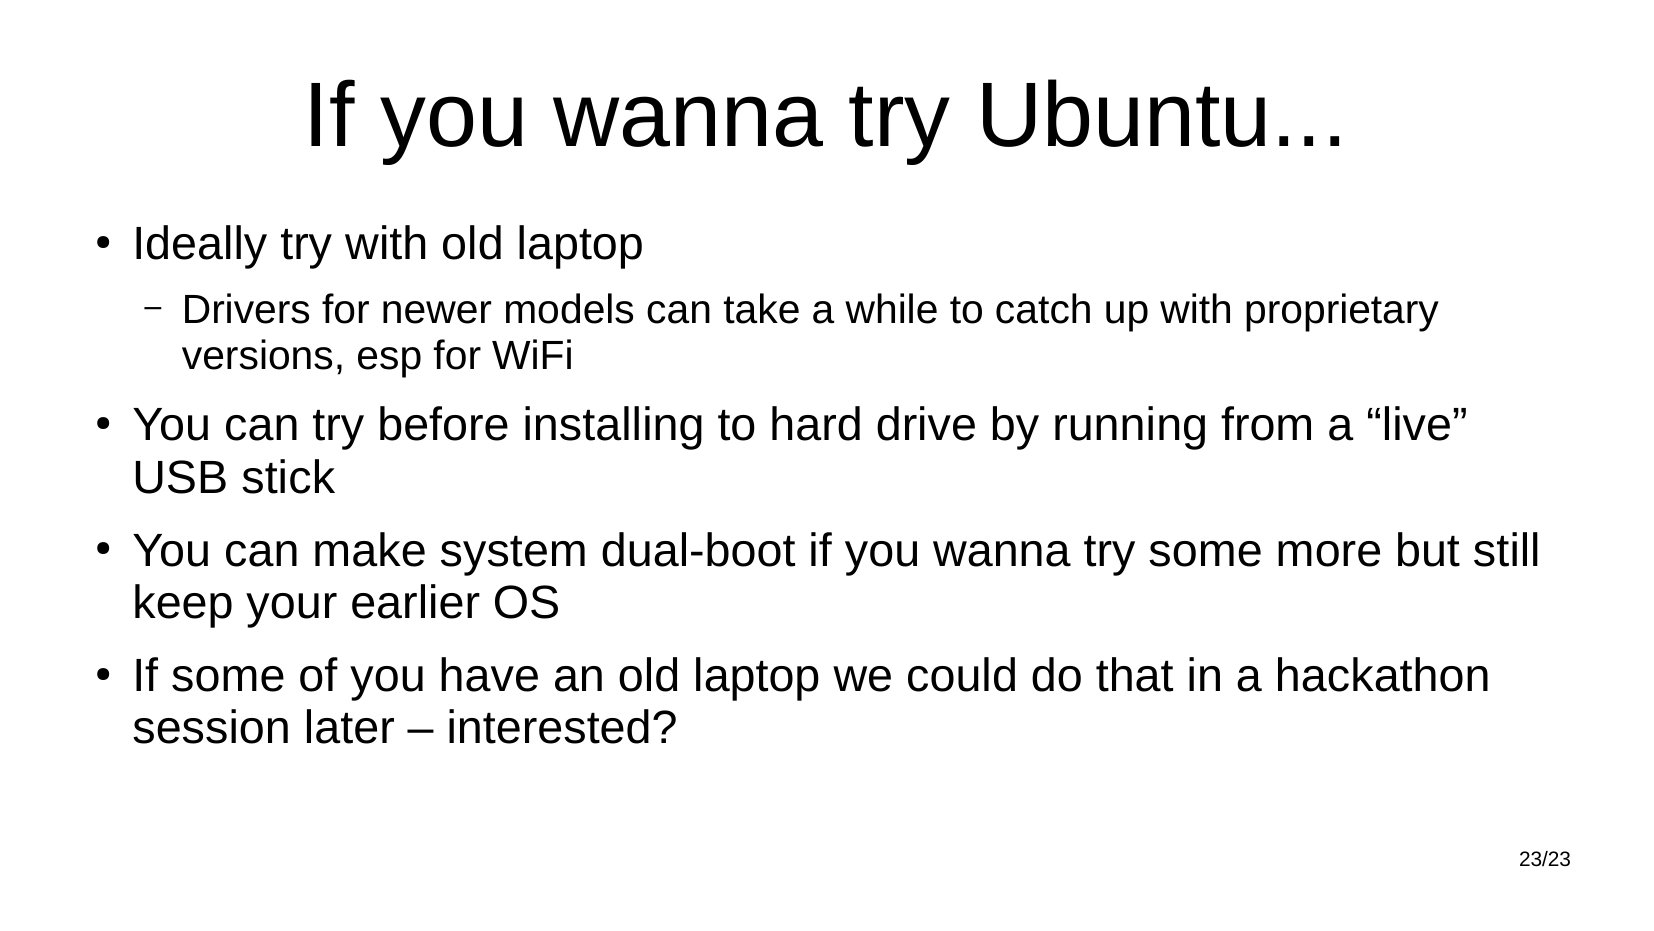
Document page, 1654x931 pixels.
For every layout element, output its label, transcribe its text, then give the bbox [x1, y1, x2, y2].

list Ideally try with old laptop Drivers for newer models can take a while to catch up with proprietary versions, esp for WiFi You can try before installing to hard drive by running from a “live” USB stick You can make system dual-boot if you wanna try some more but still keep your earlier OS If some of you have an old laptop we could do that in a hackathon session later – interested? [82, 217, 1571, 758]
title If you wanna try Ubuntu... [82, 37, 1571, 193]
